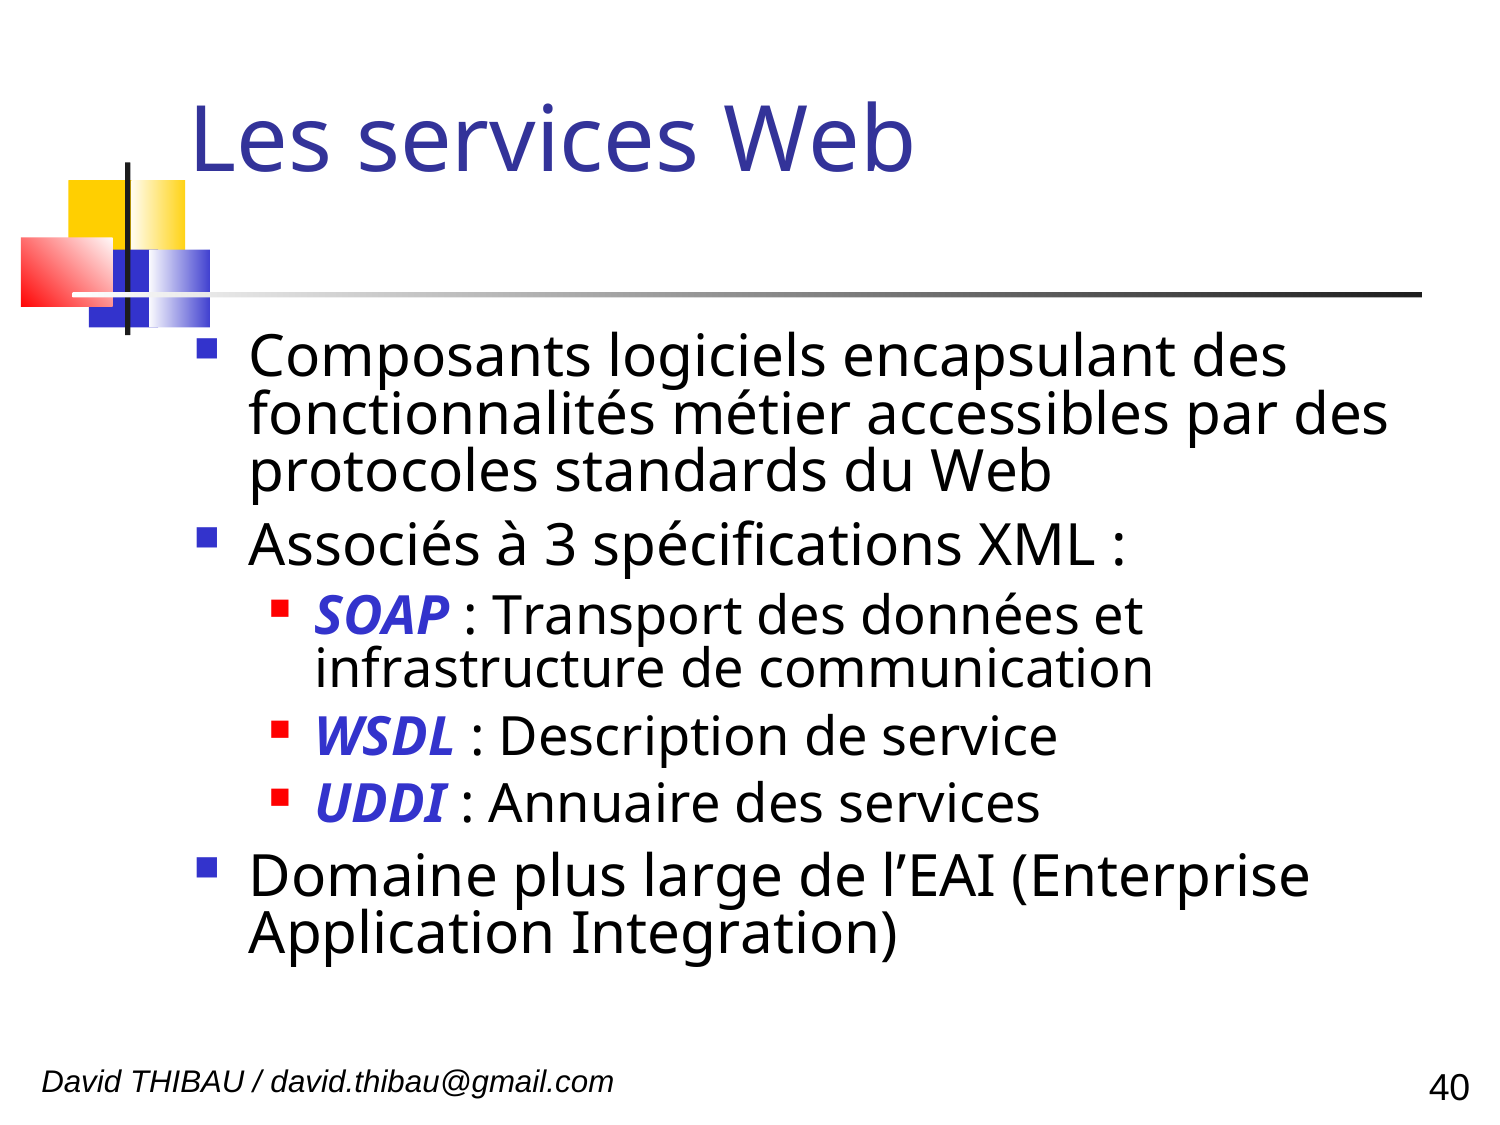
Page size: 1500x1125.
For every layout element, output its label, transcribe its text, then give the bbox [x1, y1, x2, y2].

title Les services Web [188, 13, 1467, 275]
list Composants logiciels encapsulant des fonctionnalités métier accessibles par des protocoles standards du Web Associés à 3 spécifications XML : SOAP : Transport des données et infrastructure de communication WSDL : Description de service UDDI : Annuaire des services Domaine plus large de l’EAI (Enterprise Application Integration) [193, 331, 1469, 1097]
